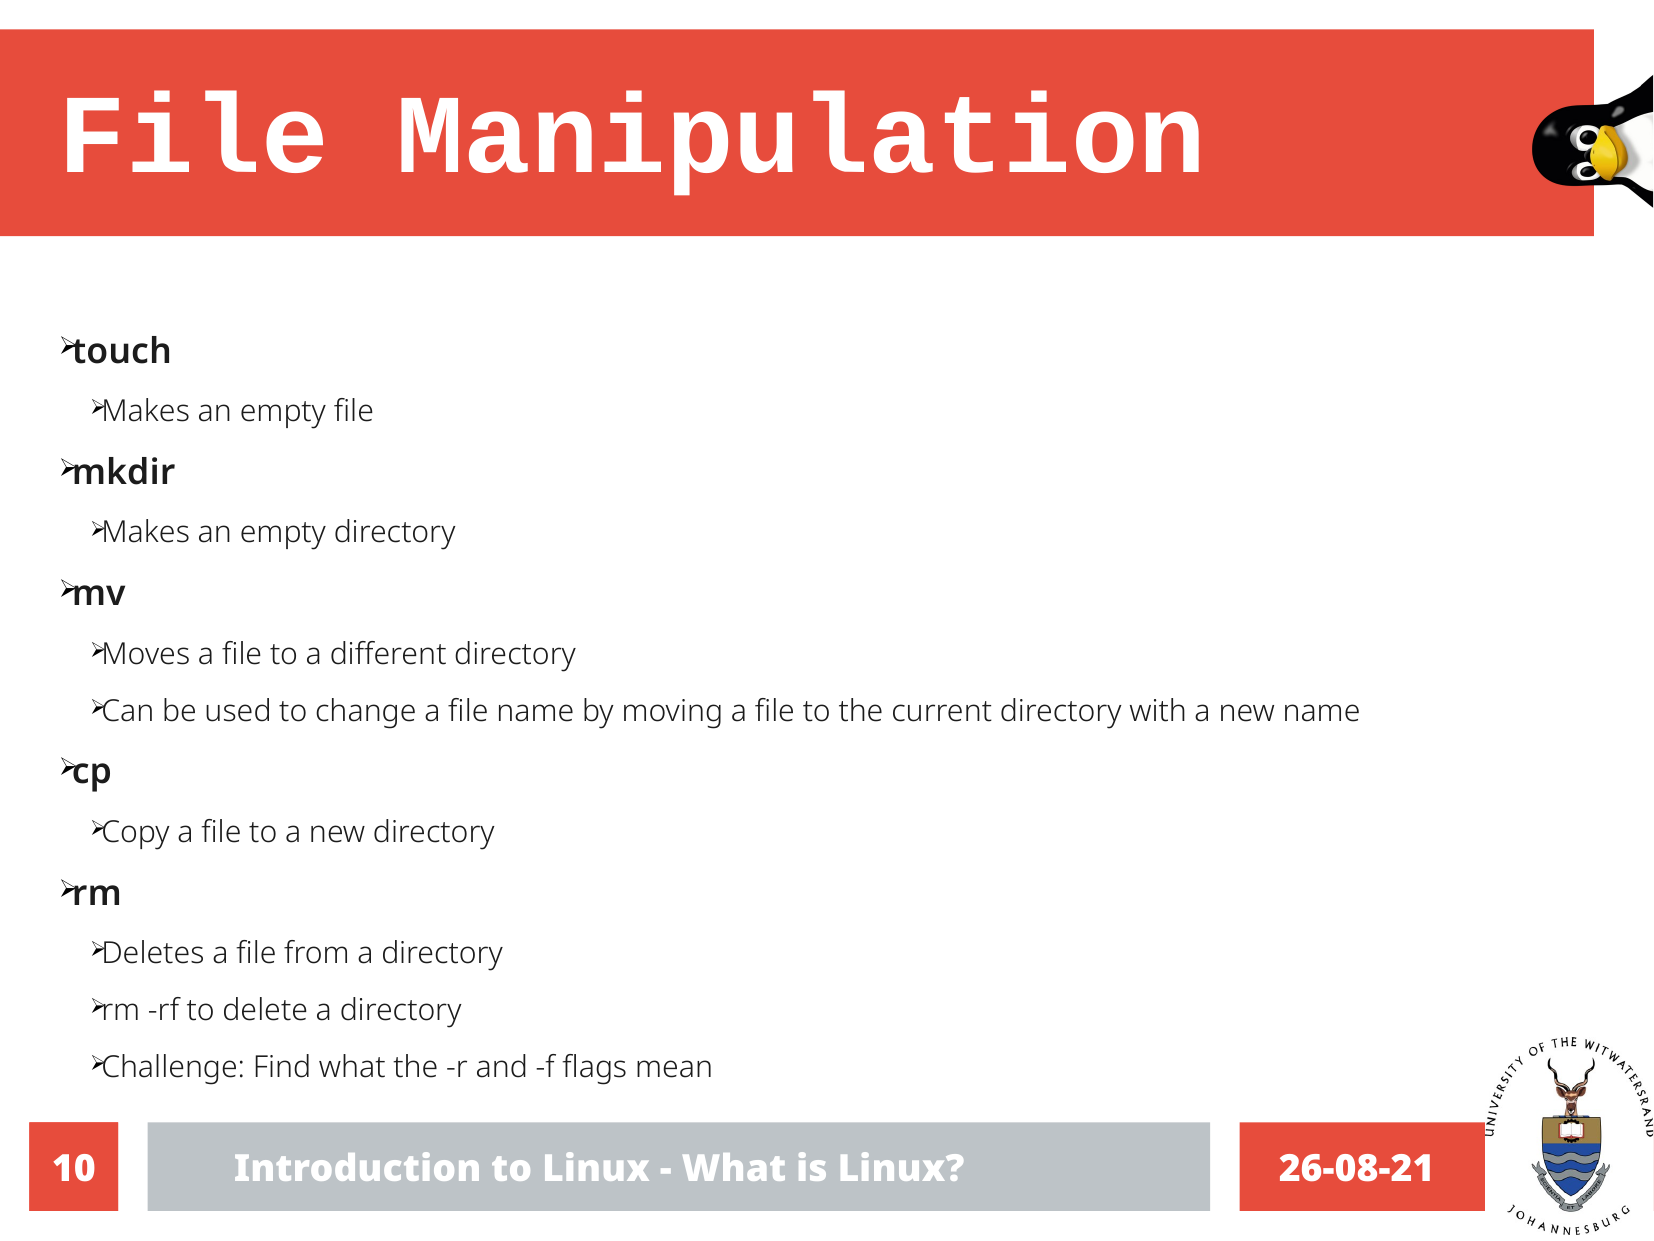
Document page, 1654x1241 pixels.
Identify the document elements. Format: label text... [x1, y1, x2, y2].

picture [1485, 1037, 1654, 1235]
list touch Makes an empty file mkdir Makes an empty directory mv Moves a file to a different directory Can be used to change a file name by moving a file to the current directory with a new name cp Copy a file to a new directory rm Deletes a file from a directory rm -rf to delete a directory Challenge: Find what the -r and -f flags mean [58, 324, 1565, 1093]
picture [1515, 24, 1654, 276]
title File Manipulation [58, 59, 1594, 207]
